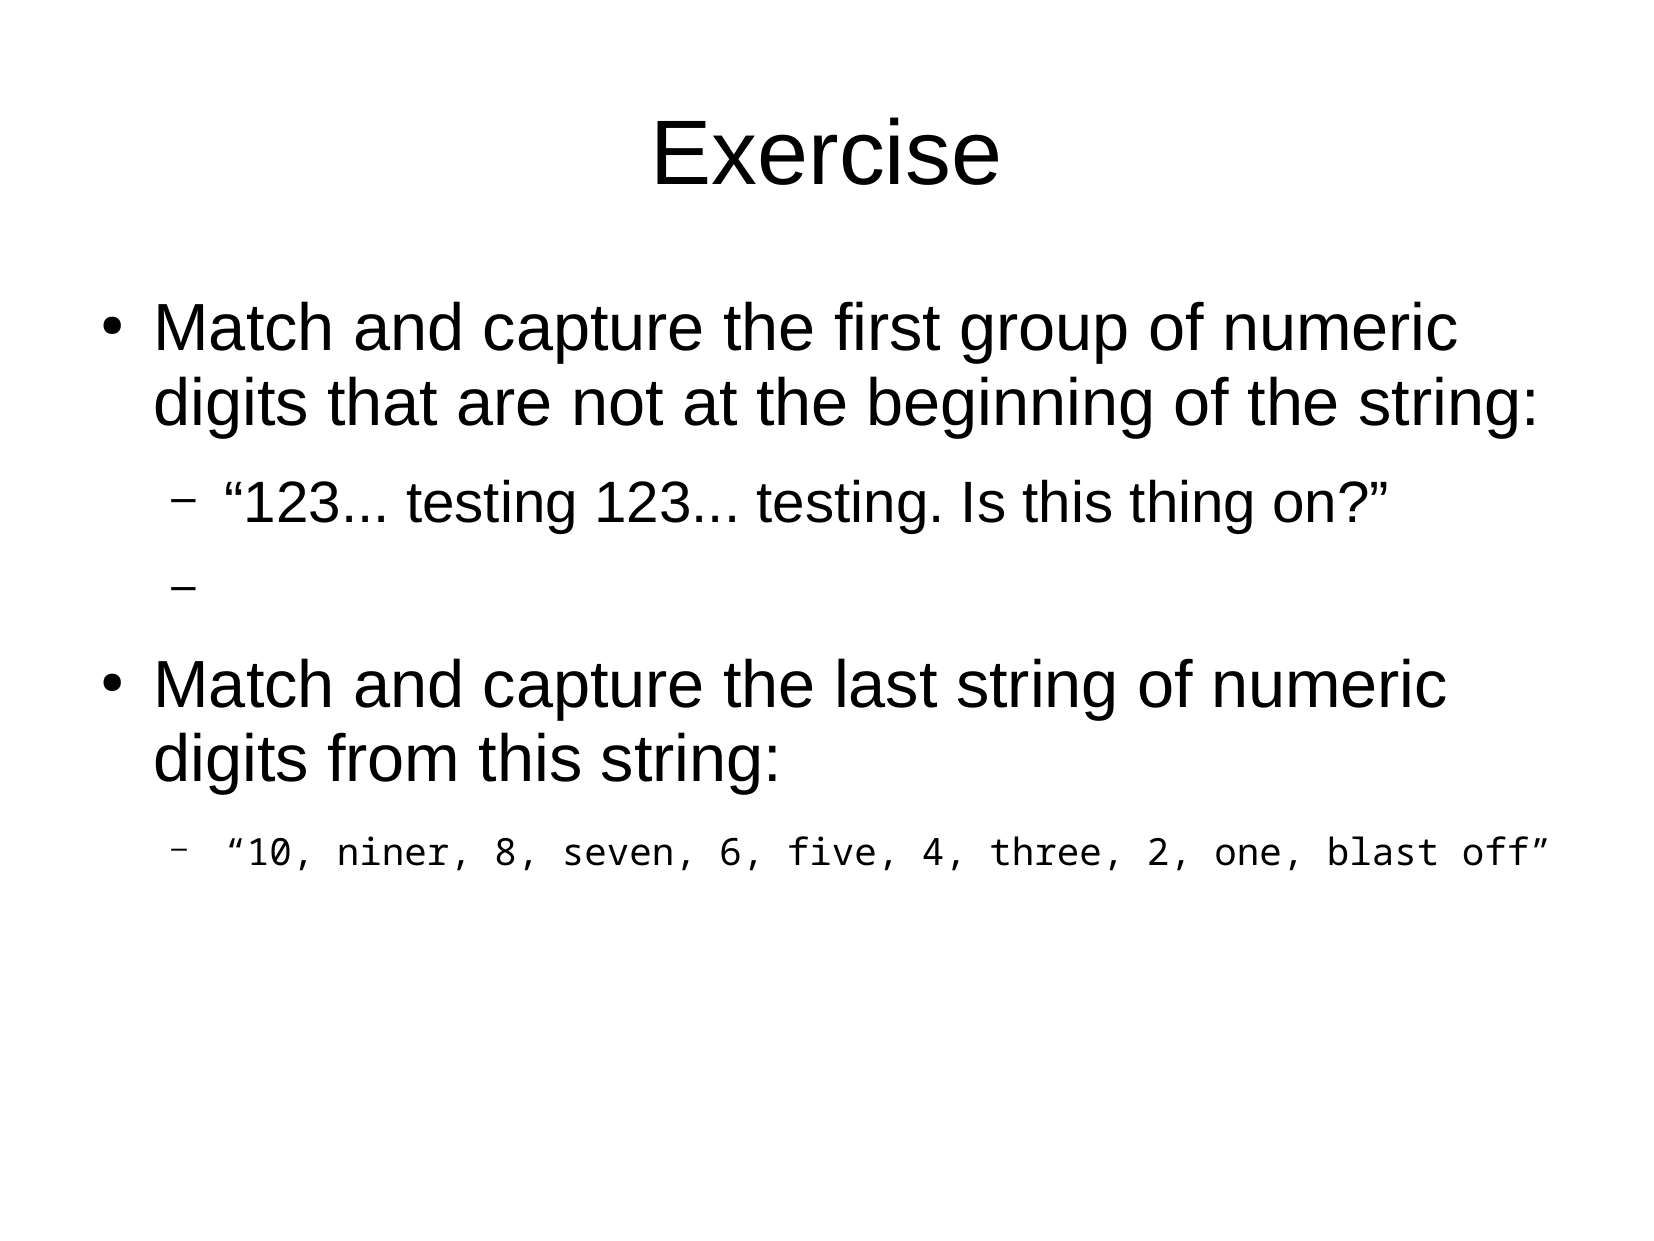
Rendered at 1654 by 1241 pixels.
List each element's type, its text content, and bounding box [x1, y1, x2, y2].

title Exercise [82, 49, 1571, 257]
list Match and capture the first group of numeric digits that are not at the beginning of the string: “123... testing 123... testing. Is this thing on?” Match and capture the last string of numeric digits from this string: “10, niner, 8, seven, 6, five, 4, three, 2, one, blast off” [82, 290, 1571, 1010]
